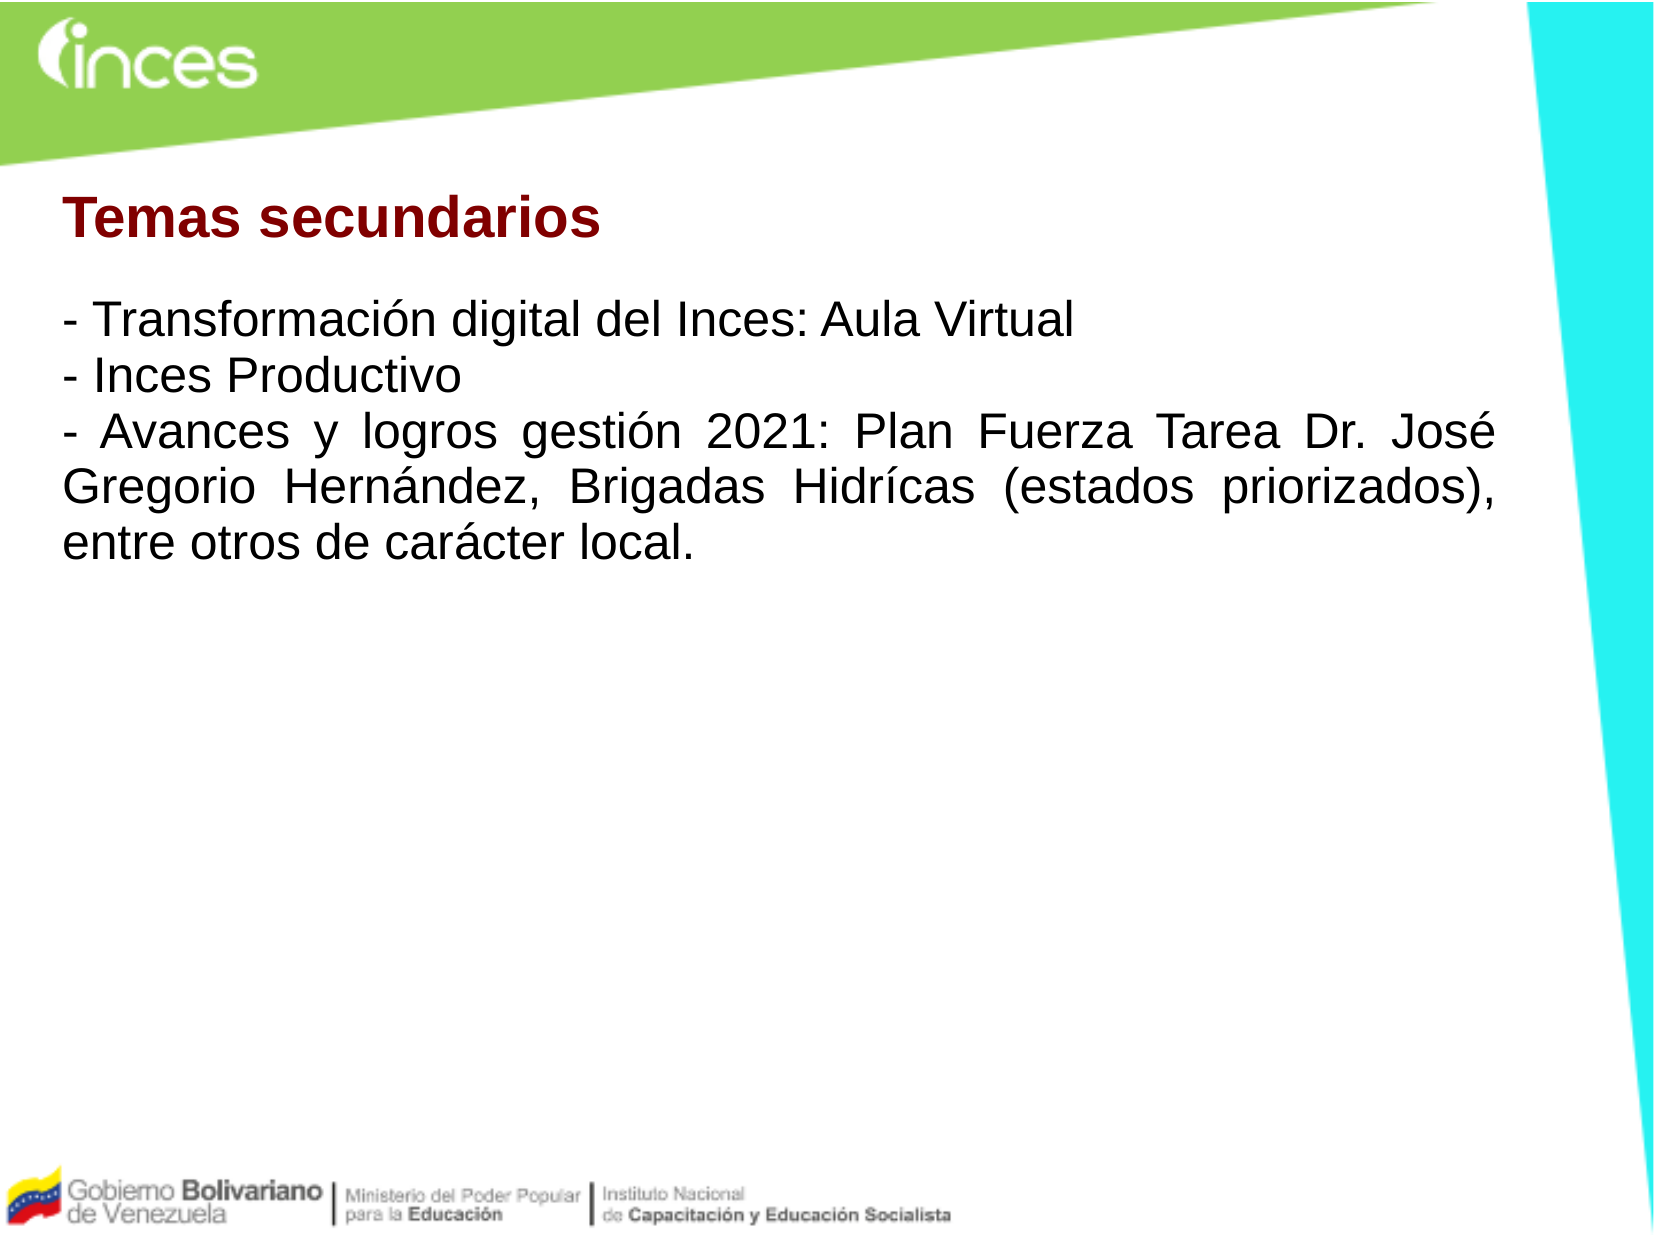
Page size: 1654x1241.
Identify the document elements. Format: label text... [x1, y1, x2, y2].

text_box Temas secundarios - Transformación digital del Inces: Aula Virtual - Inces Productivo - Avances y logros gestión 2021: Plan Fuerza Tarea Dr. José Gregorio Hernández, Brigadas Hidrícas (estados priorizados), entre otros de carácter local. [47, 177, 1512, 578]
picture [0, 2, 1654, 1235]
